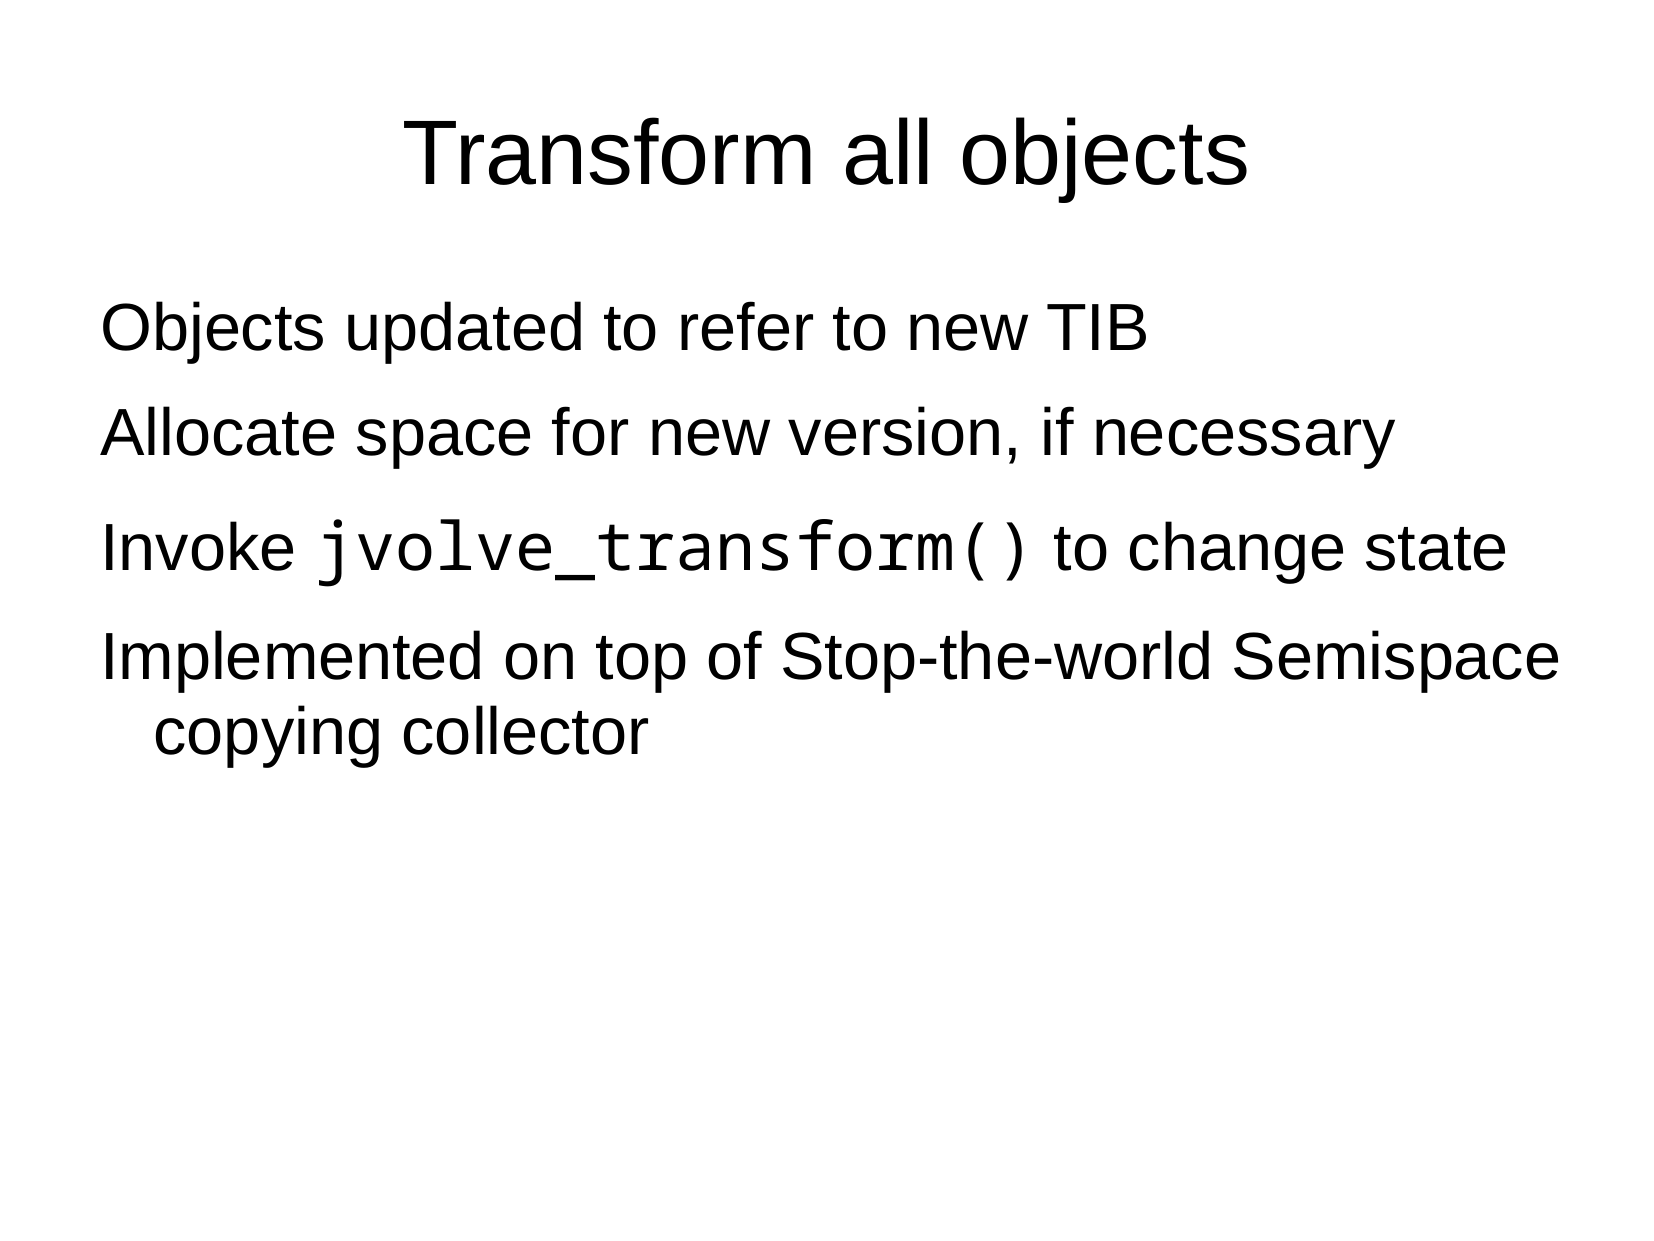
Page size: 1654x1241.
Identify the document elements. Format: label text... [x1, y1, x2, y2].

list Objects updated to refer to new TIB Allocate space for new version, if necessary Invoke jvolve_transform() to change state Implemented on top of Stop-the-world Semispace copying collector [82, 290, 1571, 1094]
title Transform all objects [82, 49, 1571, 257]
